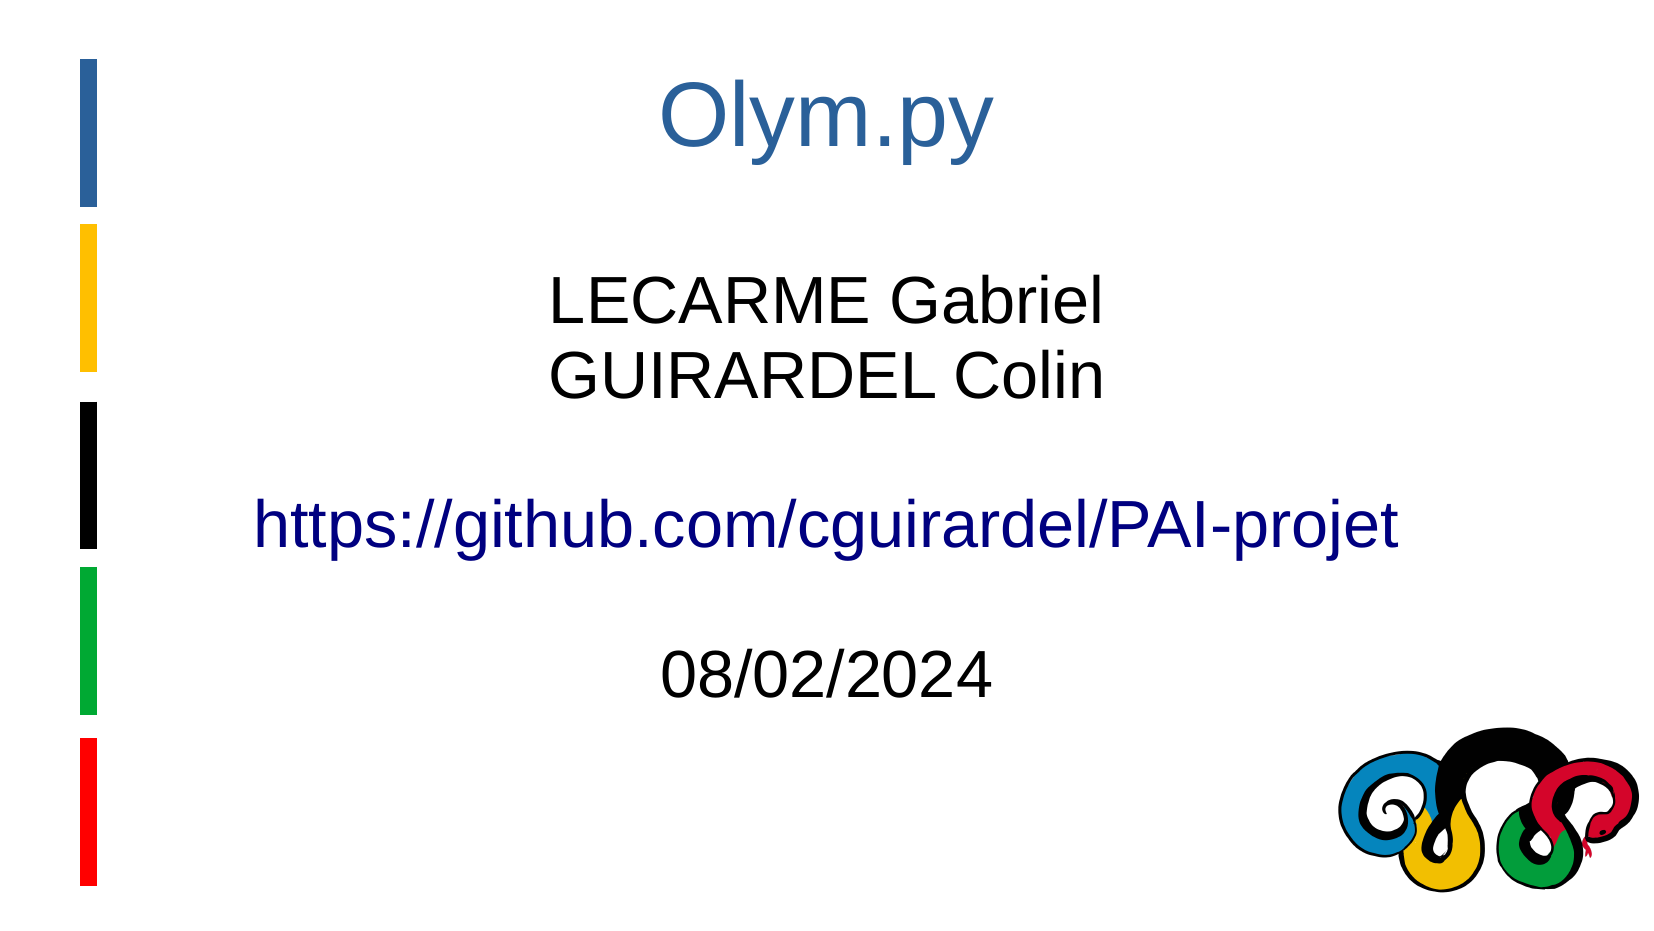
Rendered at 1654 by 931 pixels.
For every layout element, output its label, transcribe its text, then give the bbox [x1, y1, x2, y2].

picture [1322, 649, 1654, 931]
subtitle LECARME Gabriel GUIRARDEL Colin https://github.com/cguirardel/PAI-projet 08/02/2024 [82, 217, 1571, 758]
title Olym.py [82, 37, 1571, 193]
